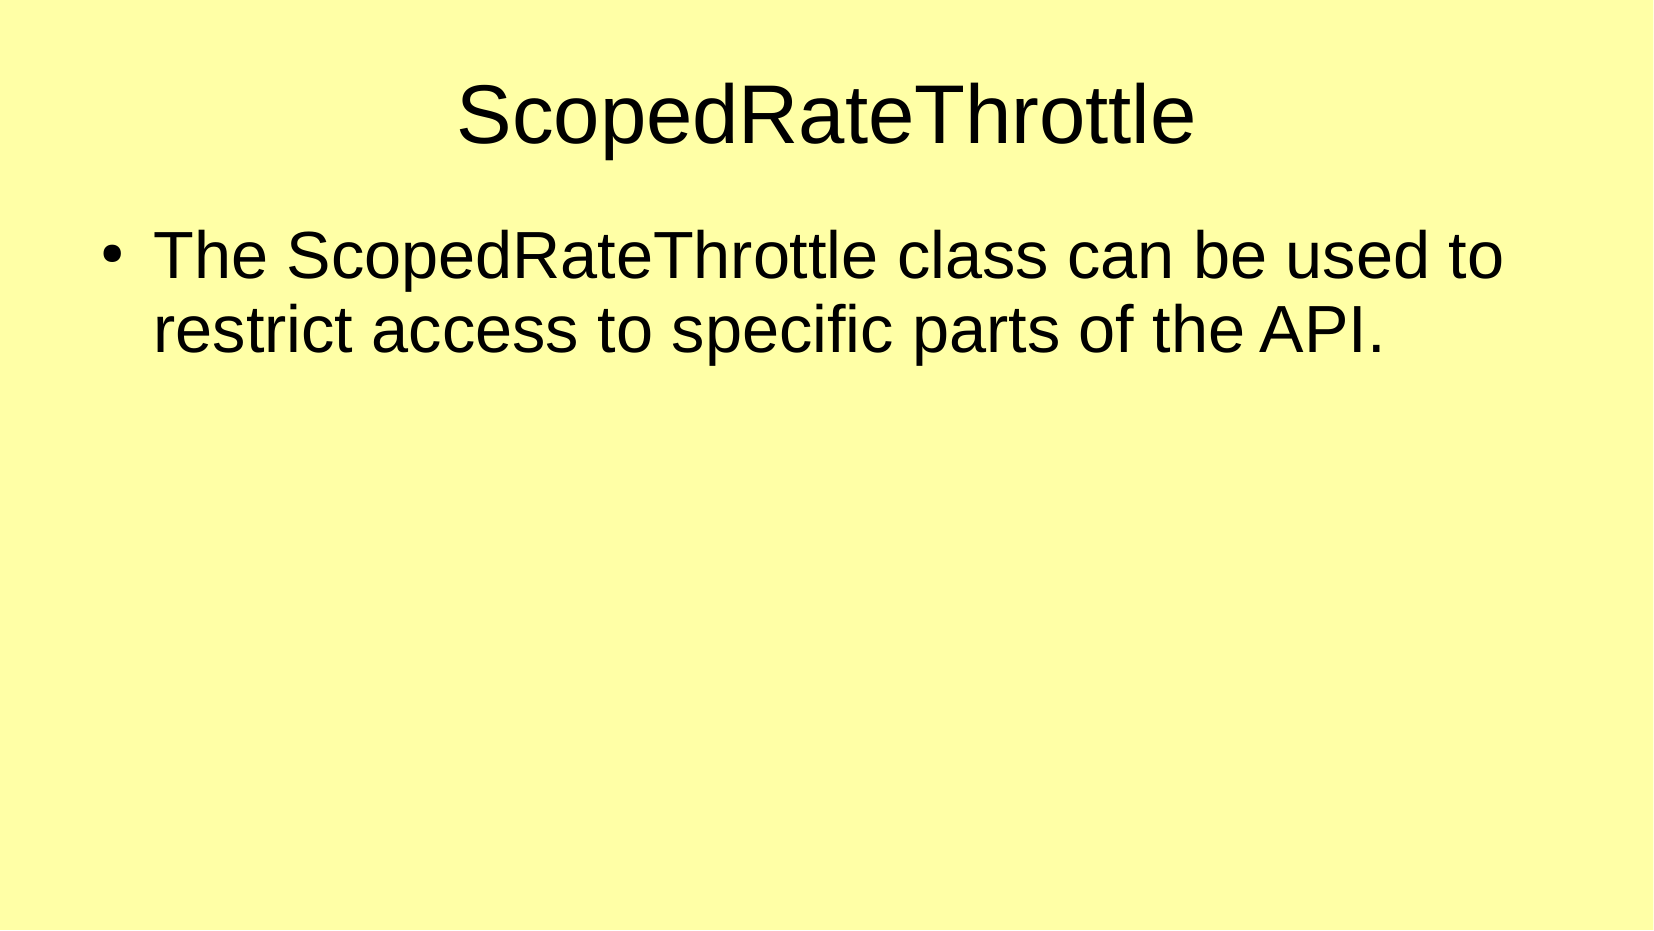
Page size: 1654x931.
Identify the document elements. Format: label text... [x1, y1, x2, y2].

title ScopedRateThrottle [82, 37, 1571, 193]
list The ScopedRateThrottle class can be used to restrict access to specific parts of the API. [82, 217, 1571, 758]
